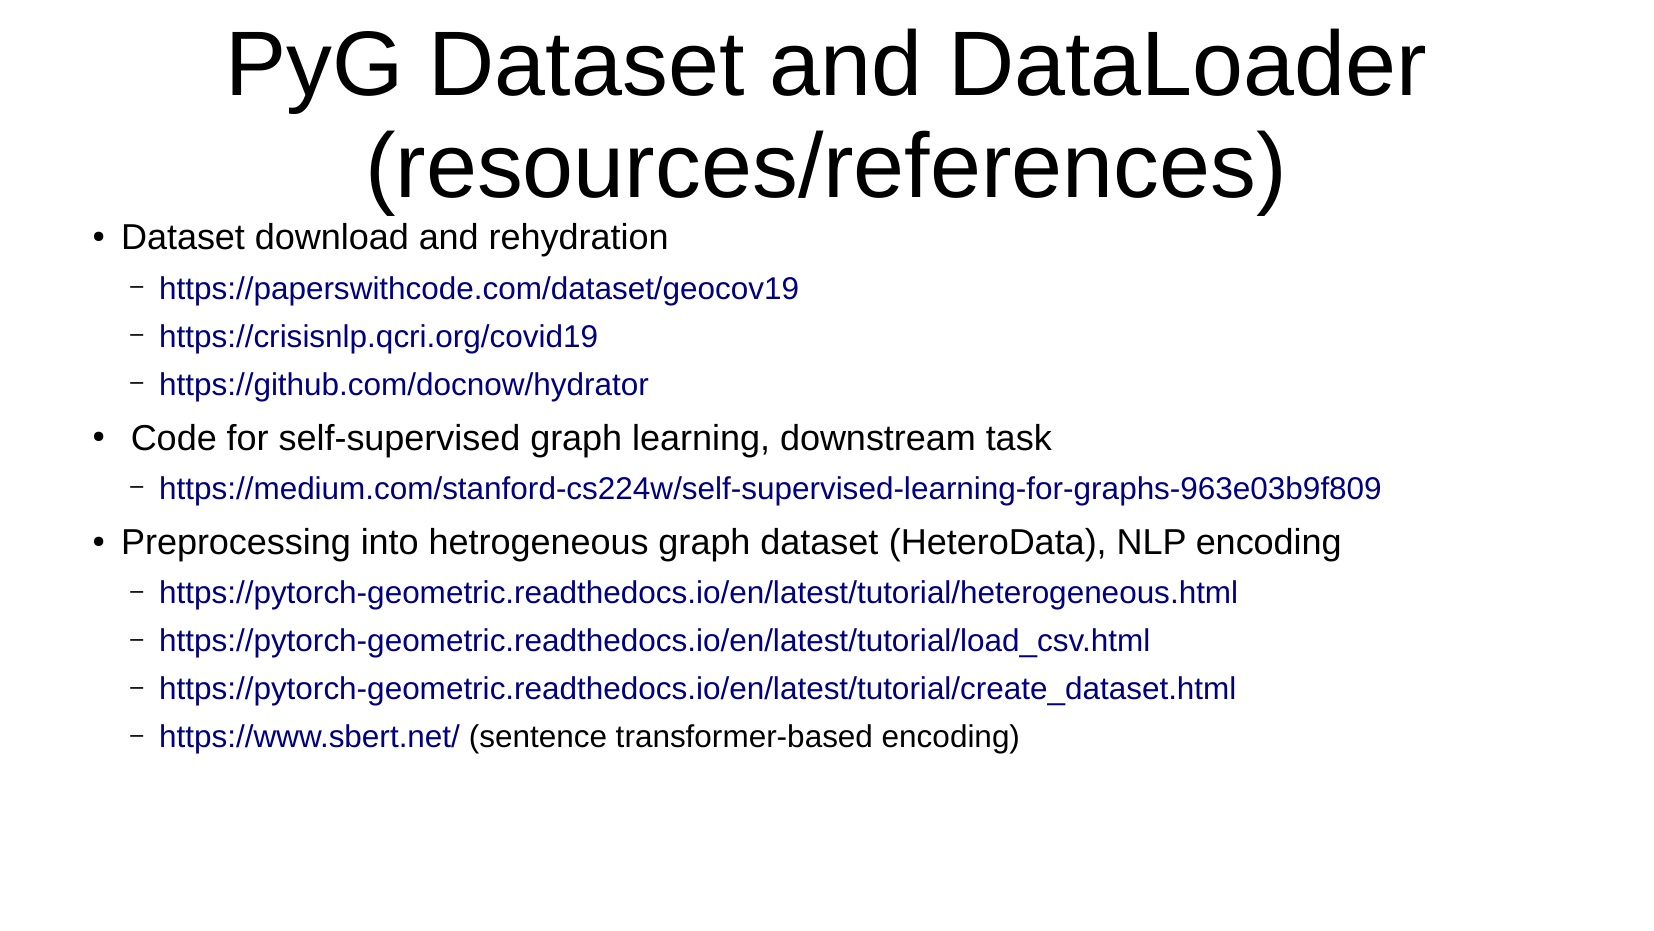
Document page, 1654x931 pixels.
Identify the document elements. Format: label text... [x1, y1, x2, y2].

title PyG Dataset and DataLoader (resources/references) [82, 12, 1571, 217]
list Dataset download and rehydration https://paperswithcode.com/dataset/geocov19 https://crisisnlp.qcri.org/covid19 https://github.com/docnow/hydrator Code for self-supervised graph learning, downstream task https://medium.com/stanford-cs224w/self-supervised-learning-for-graphs-963e03b9f809 Preprocessing into hetrogeneous graph dataset (HeteroData), NLP encoding https://pytorch-geometric.readthedocs.io/en/latest/tutorial/heterogeneous.html https://pytorch-geometric.readthedocs.io/en/latest/tutorial/load_csv.html https://pytorch-geometric.readthedocs.io/en/latest/tutorial/create_dataset.html https://www.sbert.net/ (sentence transformer-based encoding) [82, 217, 1571, 758]
